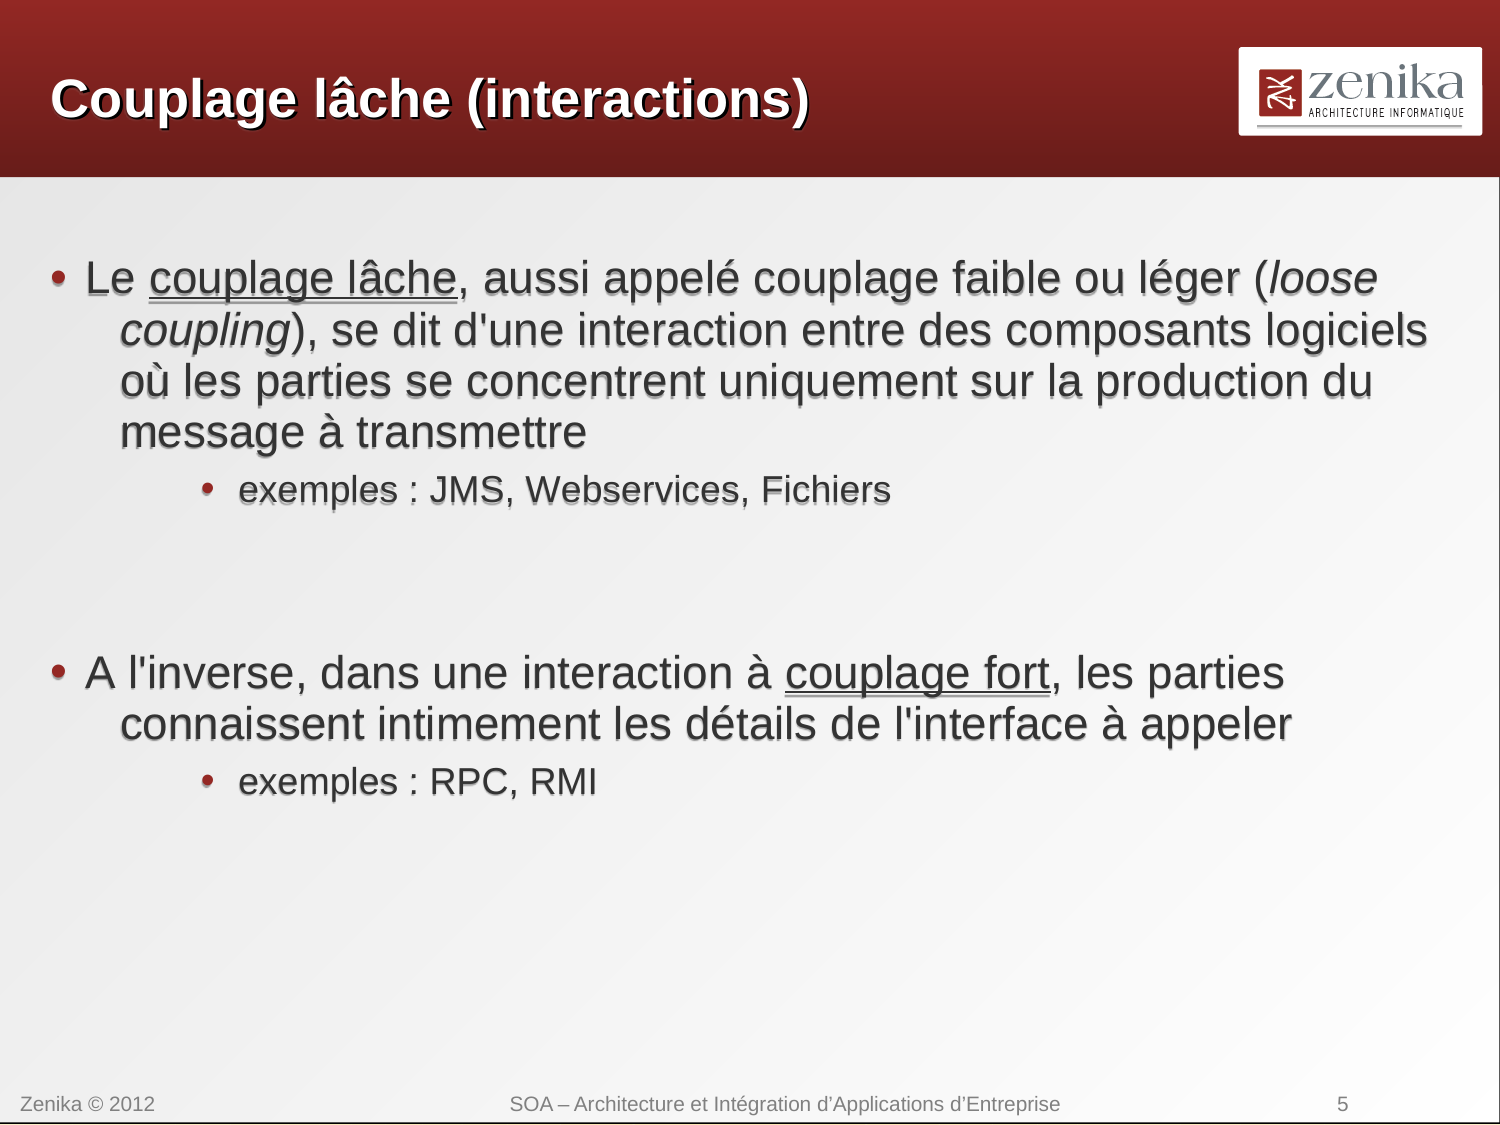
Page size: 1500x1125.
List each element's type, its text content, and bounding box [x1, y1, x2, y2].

title Couplage lâche (interactions) [50, 22, 1206, 172]
subtitle Le couplage lâche, aussi appelé couplage faible ou léger (loose coupling), se dit d'une interaction entre des composants logiciels où les parties se concentrent uniquement sur la production du message à transmettre exemples : JMS, Webservices, Fichiers A l'inverse, dans une interaction à couplage fort, les parties connaissent intimement les détails de l'interface à appeler exemples : RPC, RMI [50, 249, 1477, 1064]
